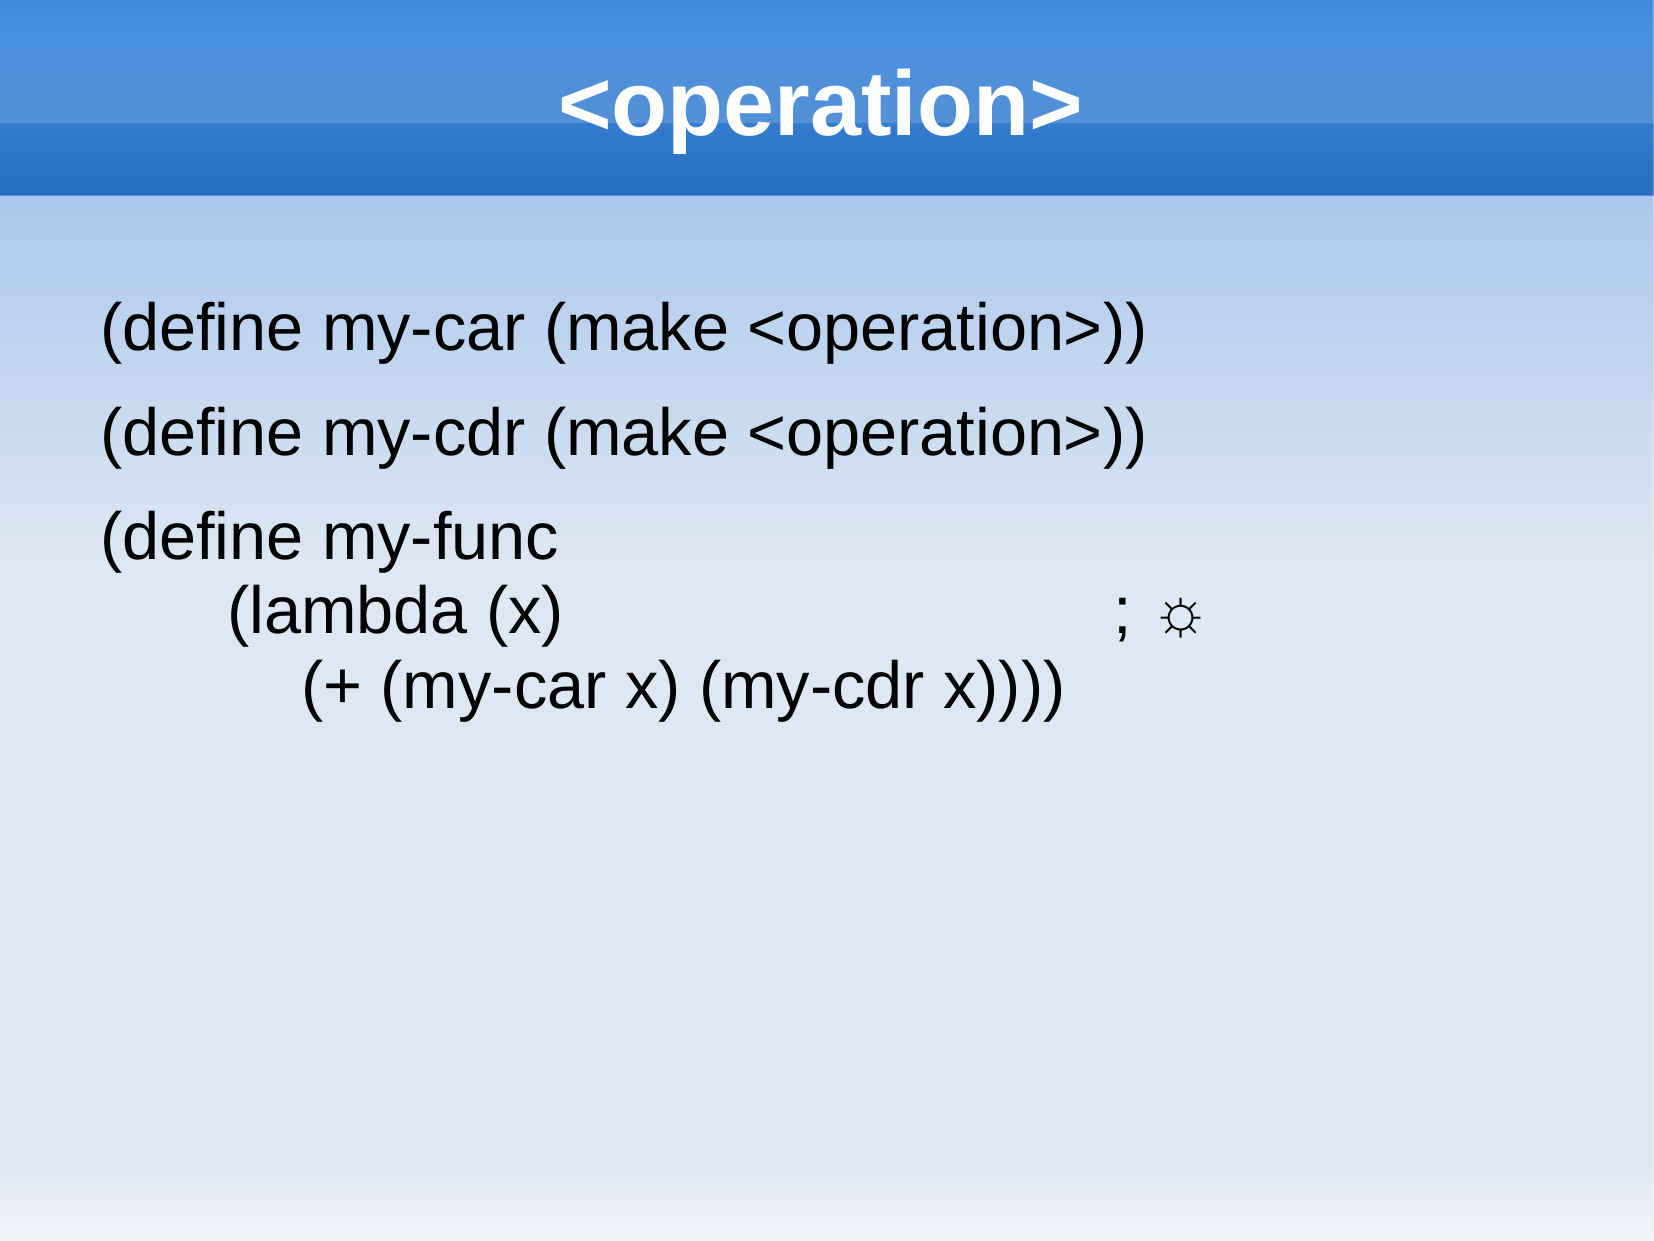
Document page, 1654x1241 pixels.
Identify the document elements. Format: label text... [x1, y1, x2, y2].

list (define my-car (make <operation>)) (define my-cdr (make <operation>)) (define my-func (lambda (x) ; ☼ (+ (my-car x) (my-cdr x)))) [82, 290, 1571, 1094]
title <operation> [76, 7, 1565, 200]
picture [0, 0, 1654, 1241]
